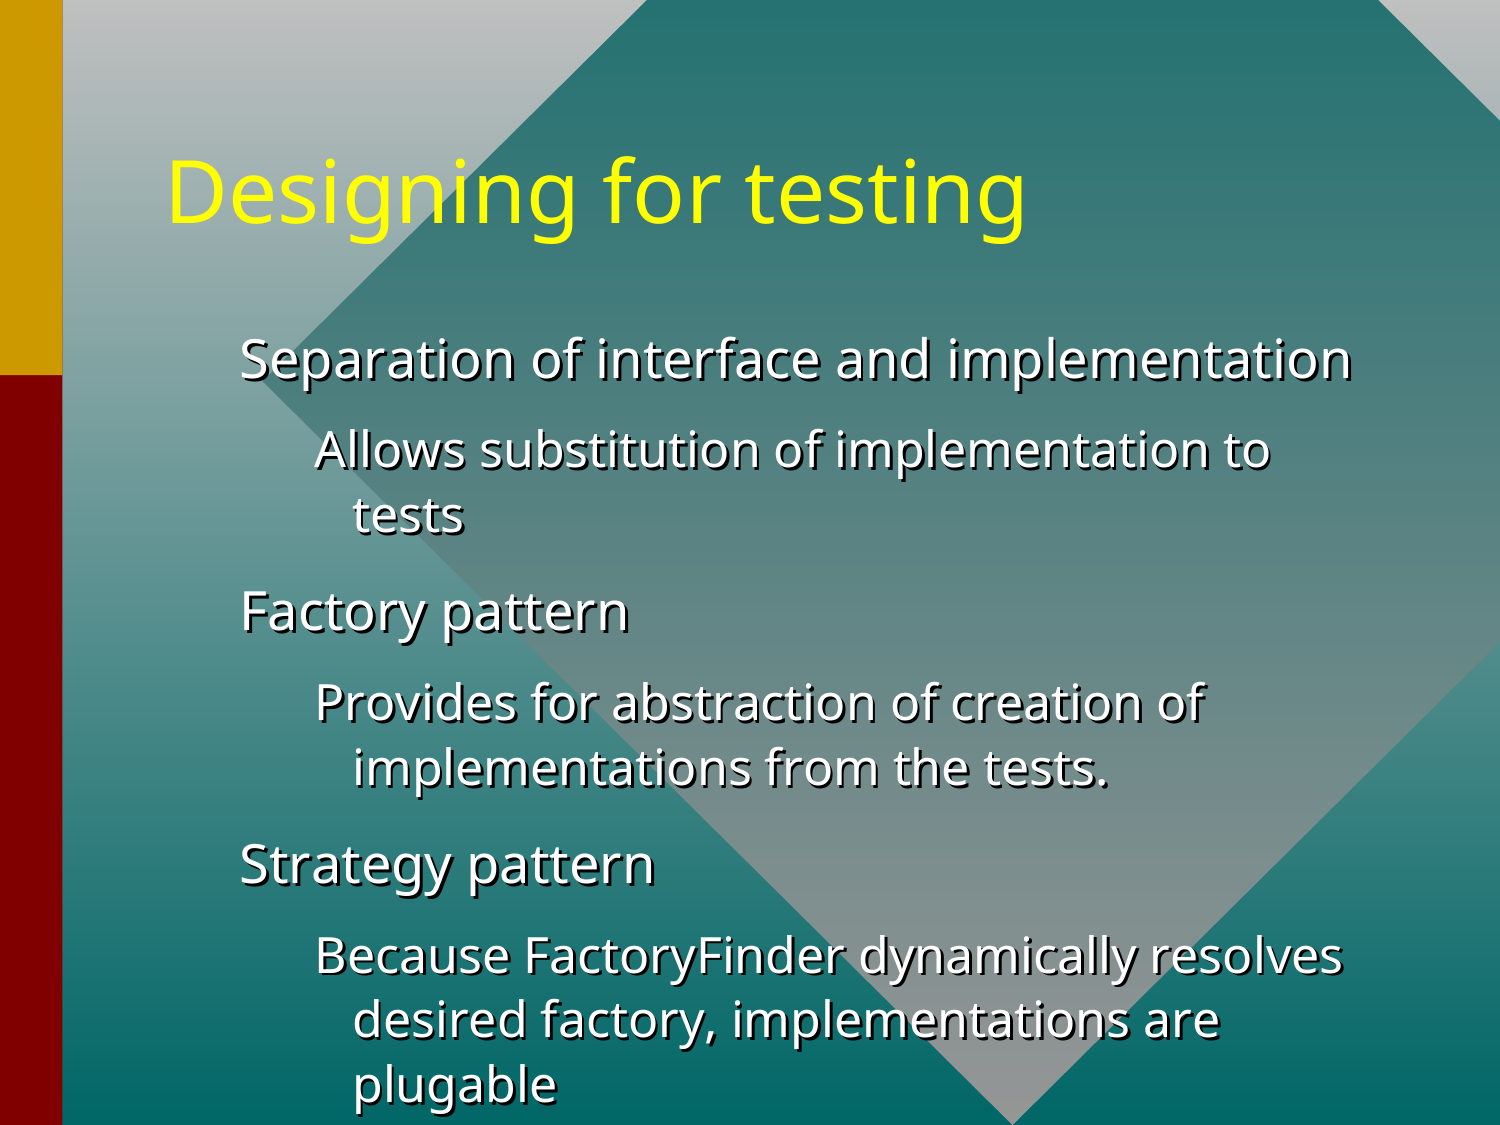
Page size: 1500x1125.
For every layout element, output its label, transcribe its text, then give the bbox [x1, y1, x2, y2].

title Designing for testing [150, 99, 1351, 288]
list Separation of interface and implementation Allows substitution of implementation to tests Factory pattern Provides for abstraction of creation of implementations from the tests. Strategy pattern Because FactoryFinder dynamically resolves desired factory, implementations are plugable [149, 312, 1388, 976]
